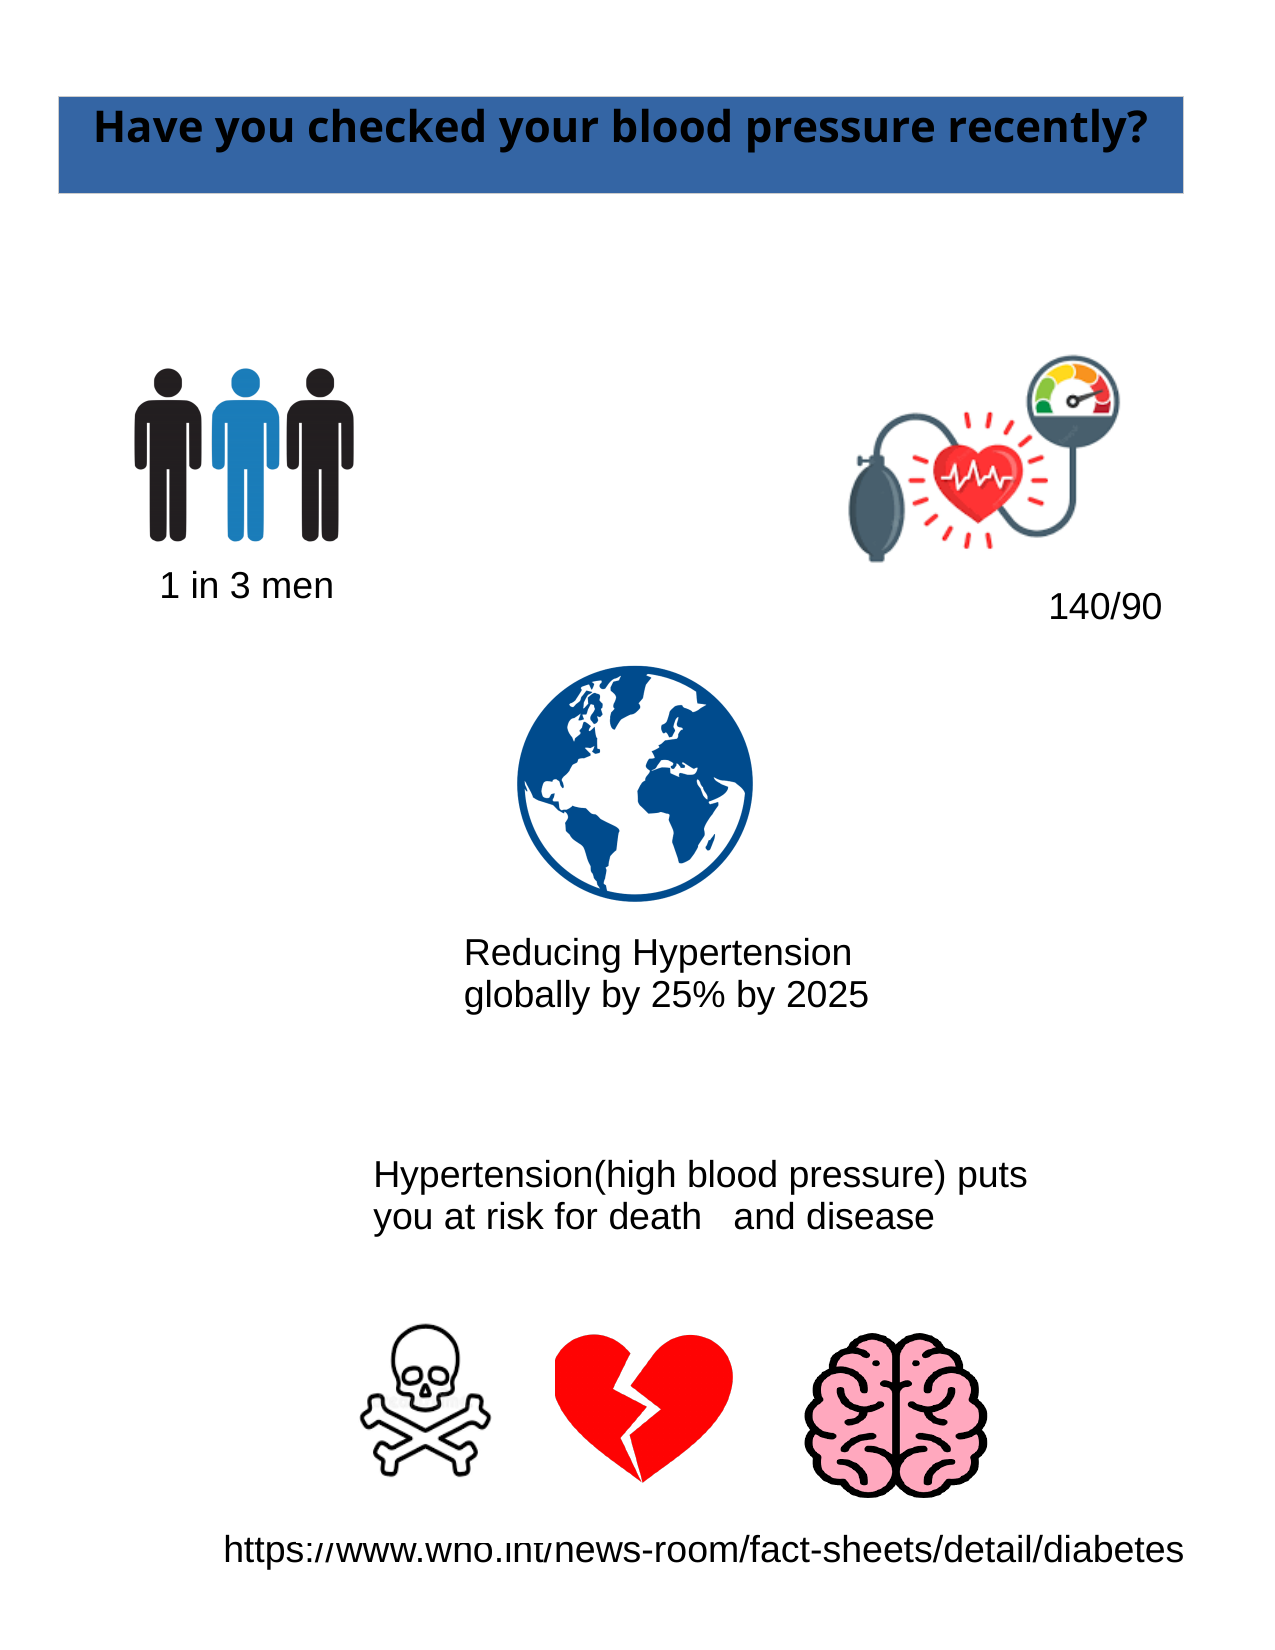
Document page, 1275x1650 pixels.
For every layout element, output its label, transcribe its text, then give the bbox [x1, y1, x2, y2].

text_box 140/90 [1033, 578, 1275, 636]
picture [808, 283, 1161, 636]
picture [296, 1258, 734, 1543]
picture [92, 358, 397, 557]
text_box Hypertension(high blood pressure) puts you at risk for death and disease [358, 1146, 1072, 1297]
text_box Have you checked your blood pressure recently? [58, 96, 1184, 194]
text_box Reducing Hypertension globally by 25% by 2025 [449, 923, 997, 1072]
picture [510, 658, 760, 909]
text_box 1 in 3 men [92, 557, 397, 614]
picture [794, 1333, 997, 1498]
text_box https://www.who.int/news-room/fact-sheets/detail/diabetes [208, 1521, 1275, 1620]
